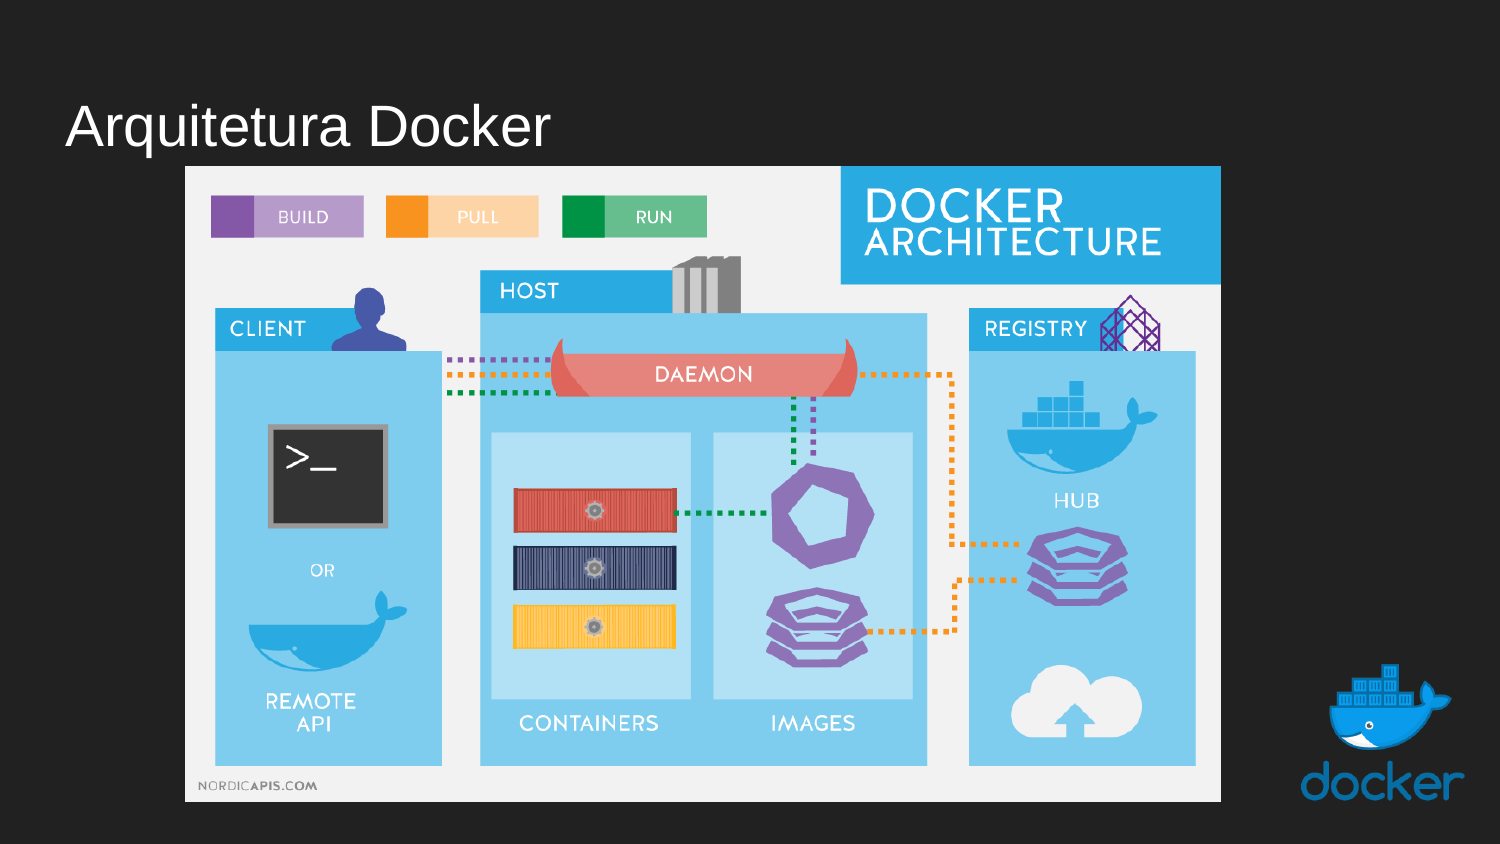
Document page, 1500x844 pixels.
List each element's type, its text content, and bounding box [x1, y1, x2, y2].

text_box Arquitetura Docker [51, 72, 1449, 167]
picture [185, 166, 1221, 802]
picture [1286, 649, 1479, 815]
